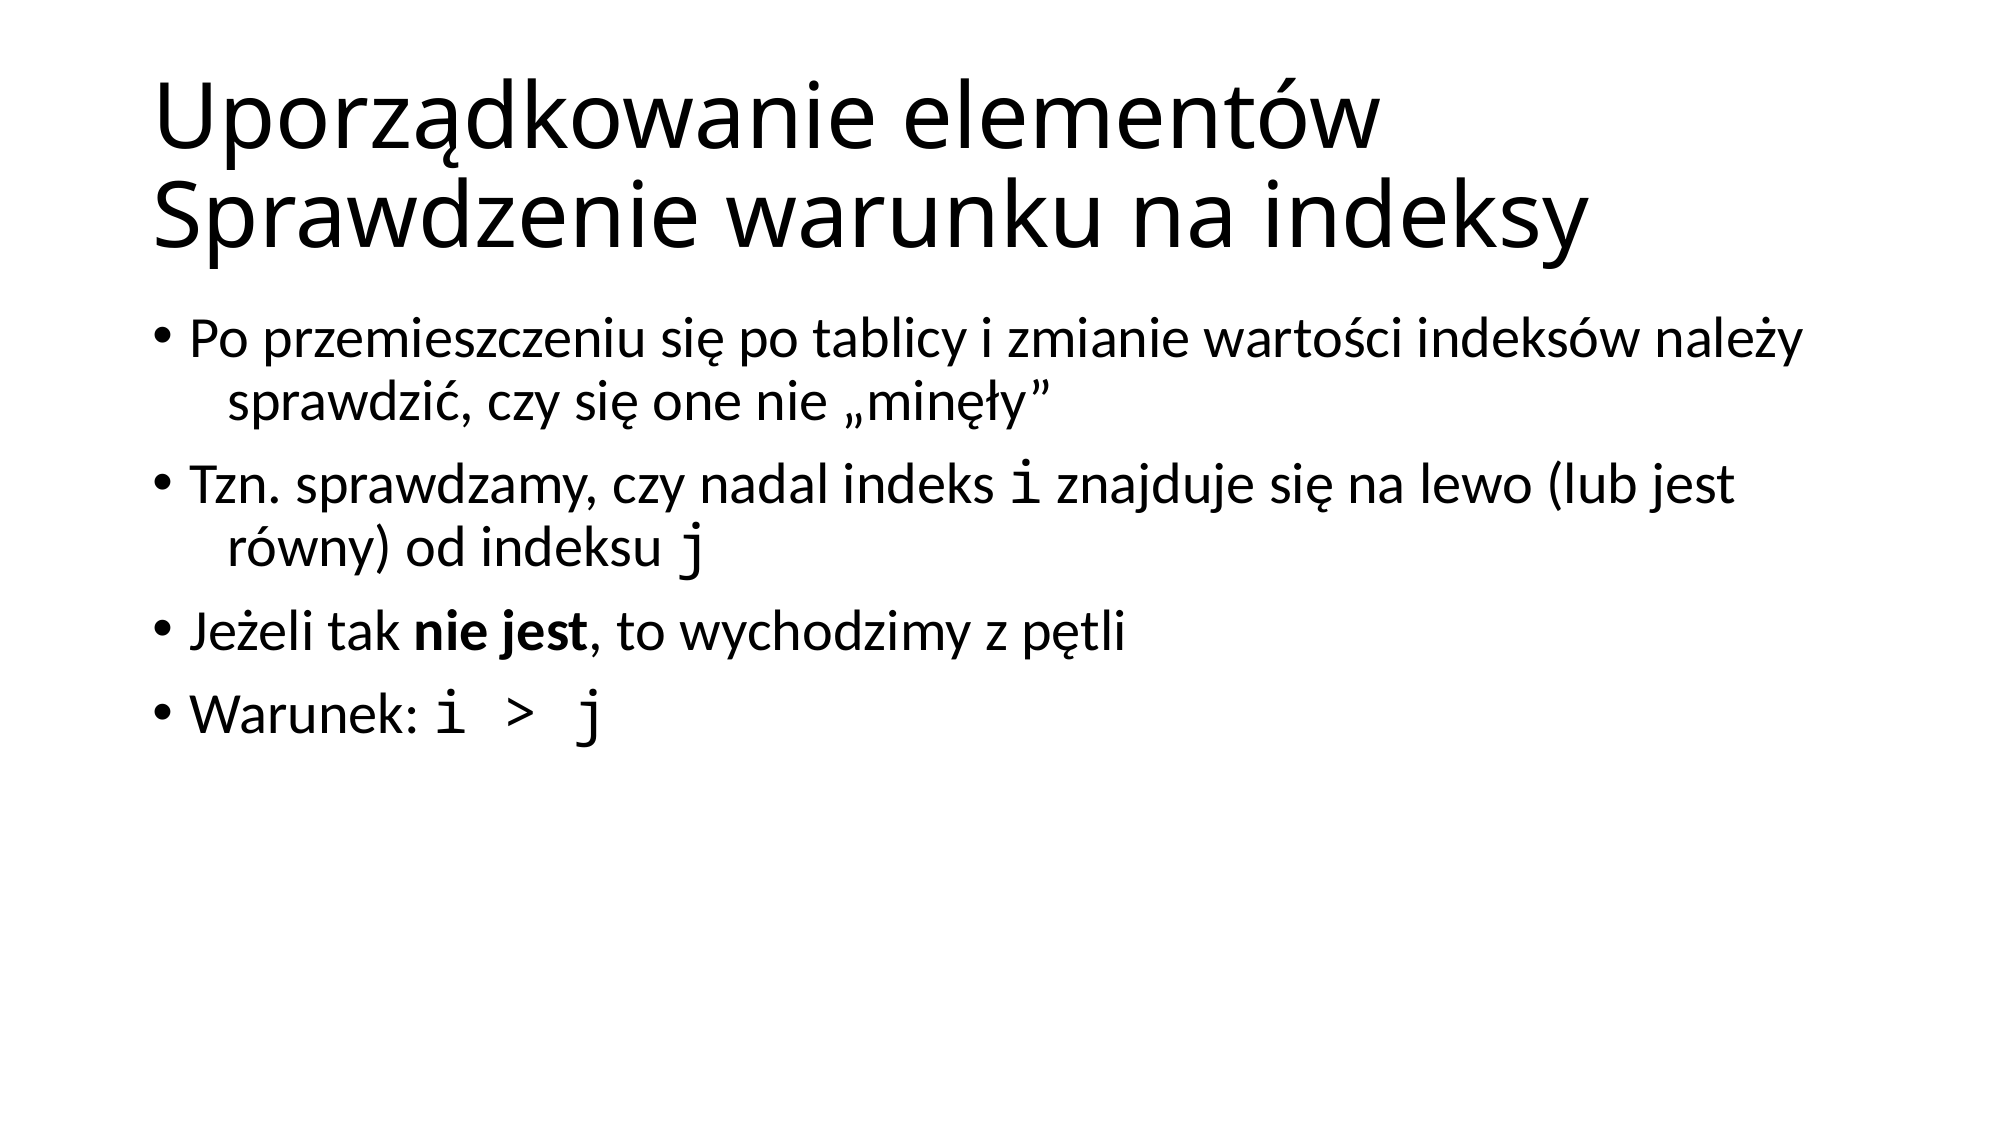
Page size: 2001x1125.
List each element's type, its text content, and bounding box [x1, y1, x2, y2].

title Uporządkowanie elementów Sprawdzenie warunku na indeksy [137, 59, 1863, 278]
list Po przemieszczeniu się po tablicy i zmianie wartości indeksów należy sprawdzić, czy się one nie „minęły” Tzn. sprawdzamy, czy nadal indeks i znajduje się na lewo (lub jest równy) od indeksu j Jeżeli tak nie jest, to wychodzimy z pętli Warunek: i > j [137, 299, 1863, 1014]
